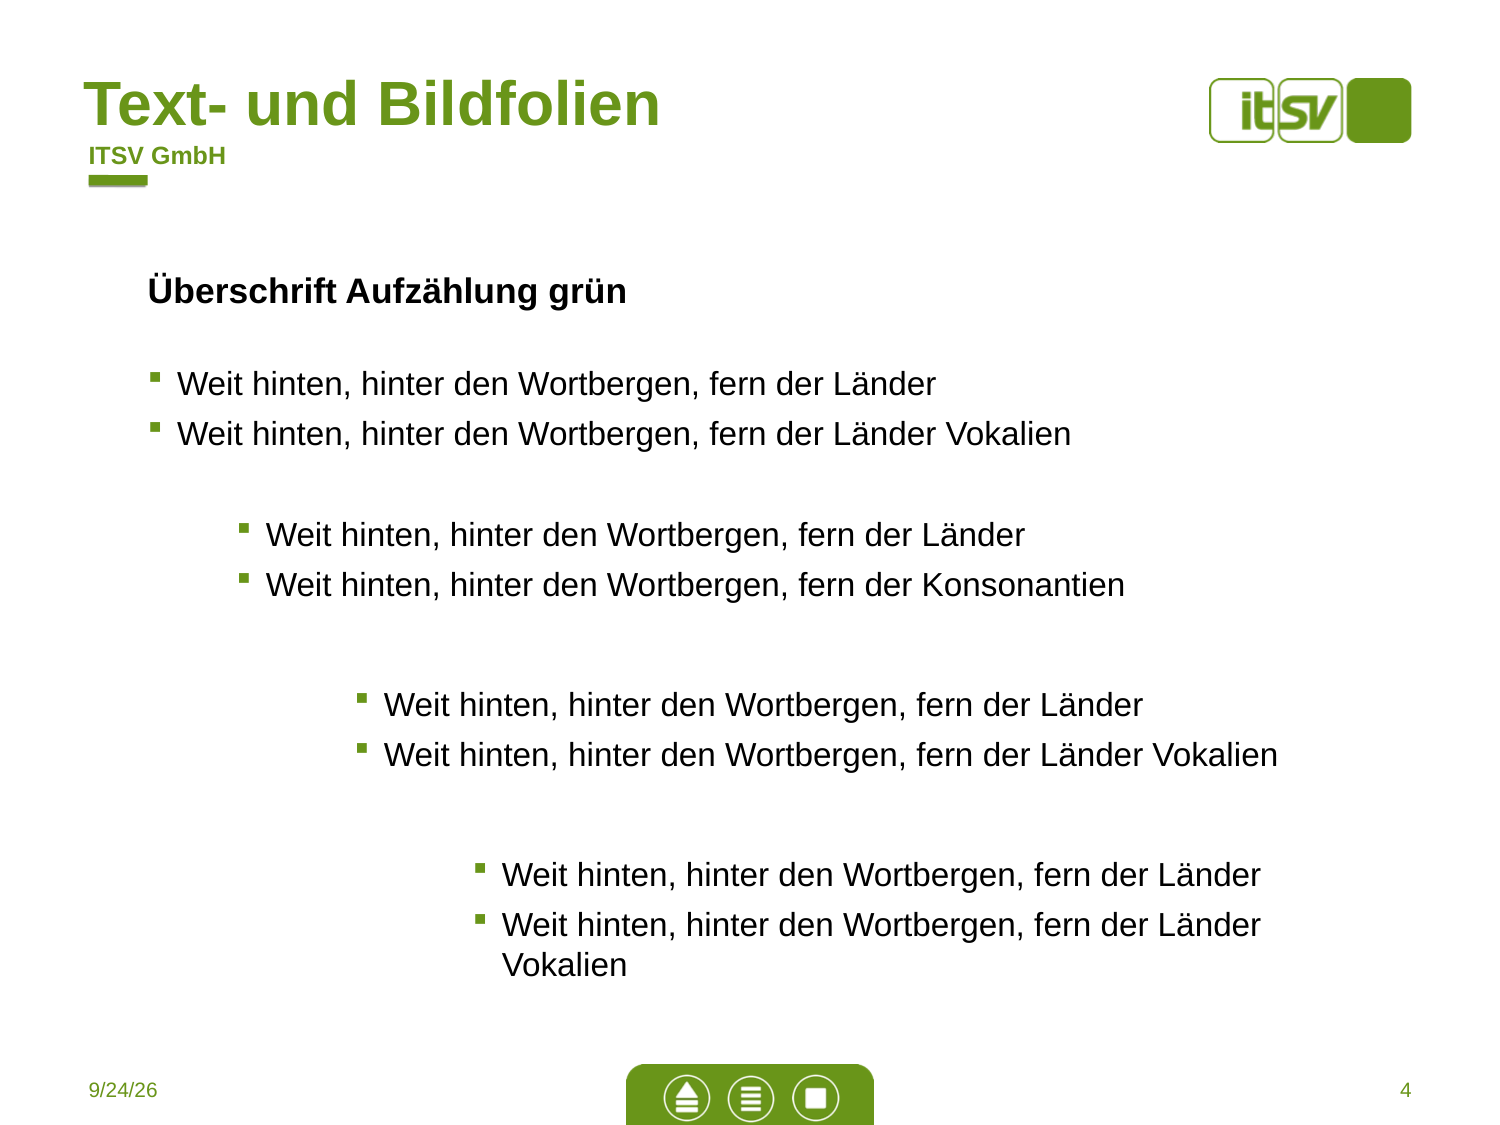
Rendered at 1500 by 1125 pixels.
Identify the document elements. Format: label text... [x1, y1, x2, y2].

picture [626, 1064, 874, 1125]
slide_number <number> [1074, 1076, 1412, 1115]
list Weit hinten, hinter den Wortbergen, fern der Länder Weit hinten, hinter den Wortbergen, fern der Länder Vokalien Weit hinten, hinter den Wortbergen, fern der Länder Weit hinten, hinter den Wortbergen, fern der Konsonantien Weit hinten, hinter den Wortbergen, fern der Länder Weit hinten, hinter den Wortbergen, fern der Länder Vokalien Weit hinten, hinter den Wortbergen, fern der Länder Weit hinten, hinter den Wortbergen, fern der Länder Vokalien [147, 361, 1353, 1003]
subtitle Überschrift Aufzählung grün [147, 268, 1353, 312]
title Text- und Bildfolien [83, 62, 1191, 139]
slide_number 2/24/20 [88, 1076, 425, 1115]
picture [1209, 78, 1412, 143]
